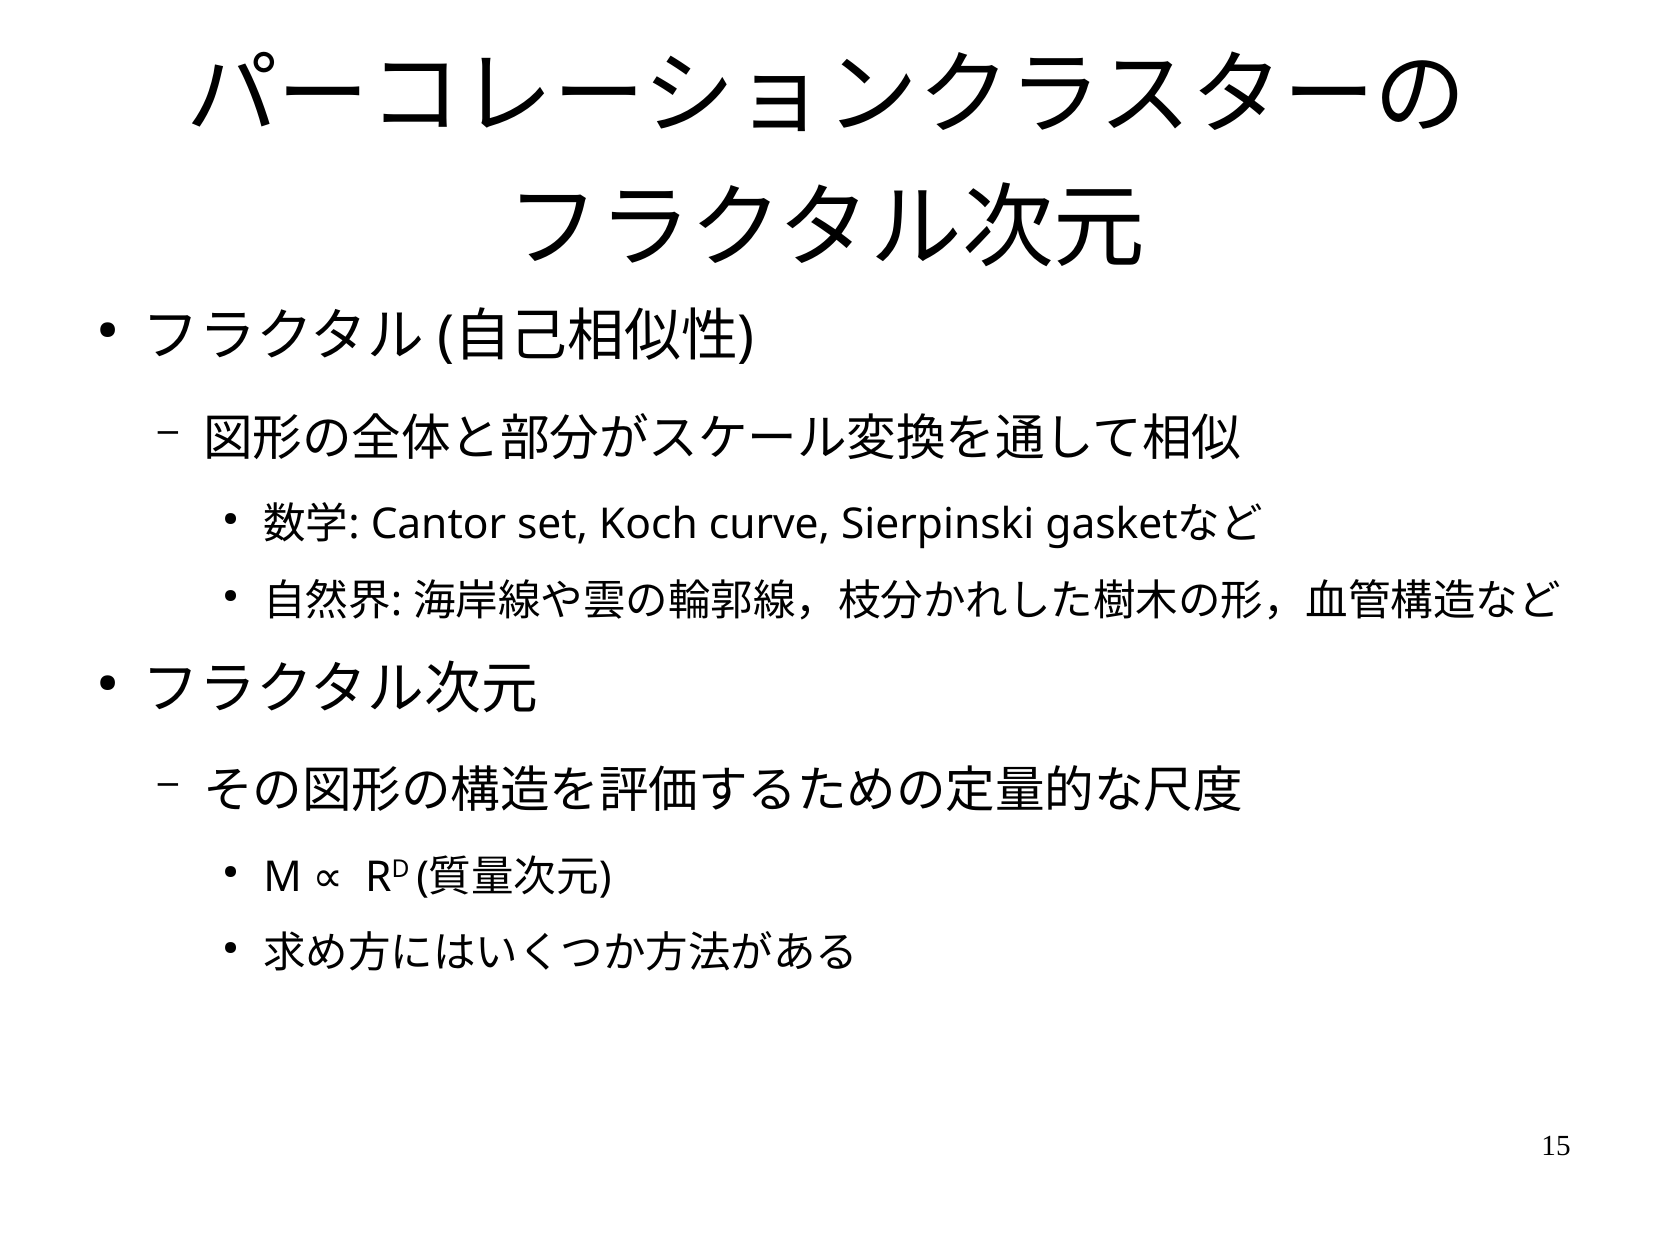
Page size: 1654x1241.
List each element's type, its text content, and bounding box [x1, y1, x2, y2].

title パーコレーションクラスターの フラクタル次元 [82, 16, 1571, 290]
list フラクタル (自己相似性) 図形の全体と部分がスケール変換を通して相似 数学: Cantor set, Koch curve, Sierpinski gasketなど 自然界: 海岸線や雲の輪郭線，枝分かれした樹木の形，血管構造など フラクタル次元 その図形の構造を評価するための定量的な尺度 M ∝ RD (質量次元) 求め方にはいくつか方法がある [82, 290, 1571, 1010]
